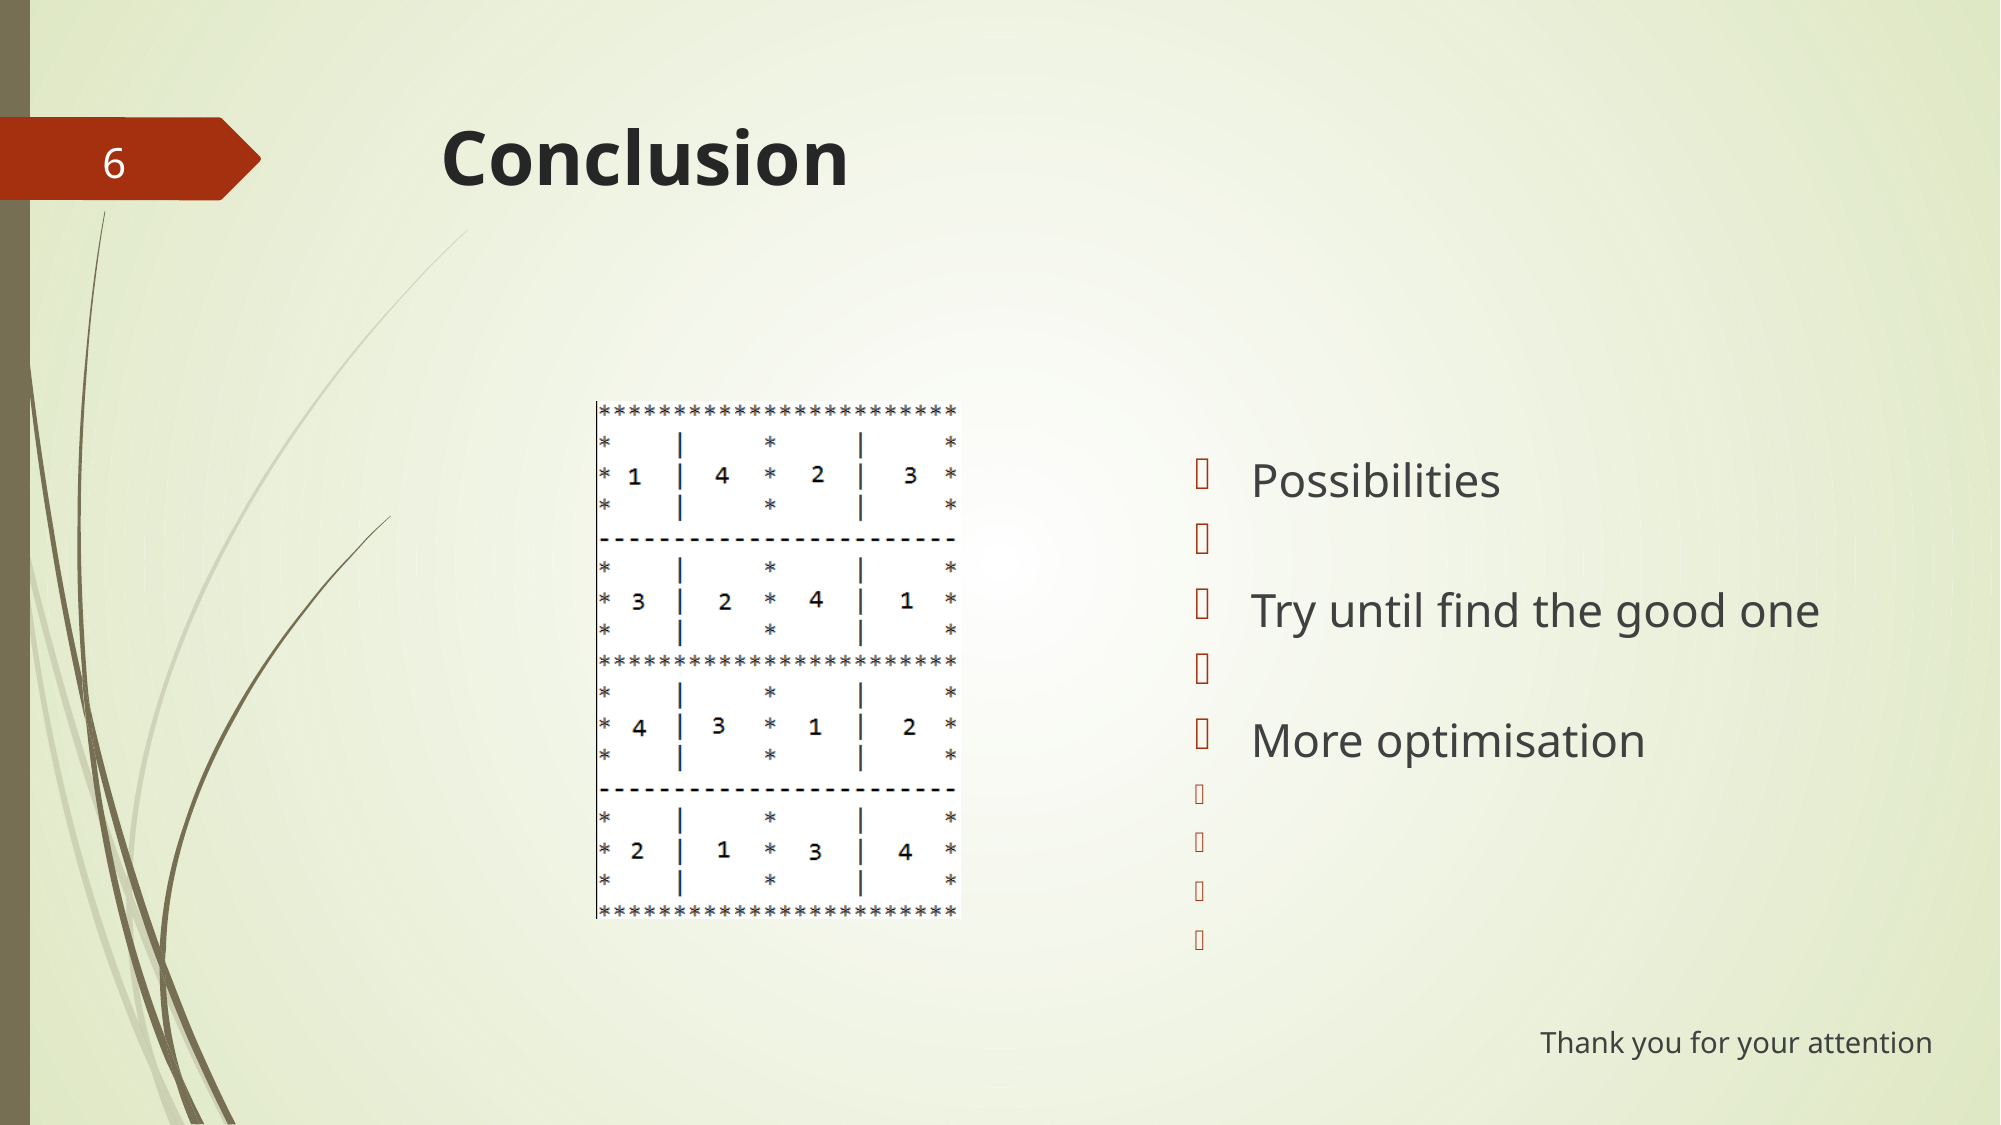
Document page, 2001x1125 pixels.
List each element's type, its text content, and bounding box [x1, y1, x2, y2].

title Conclusion [425, 102, 1888, 313]
list Possibilities Try until find the good one More optimisation Thank you for your attention [1179, 379, 1959, 1079]
text_box [87, 129, 216, 190]
picture [596, 401, 961, 919]
